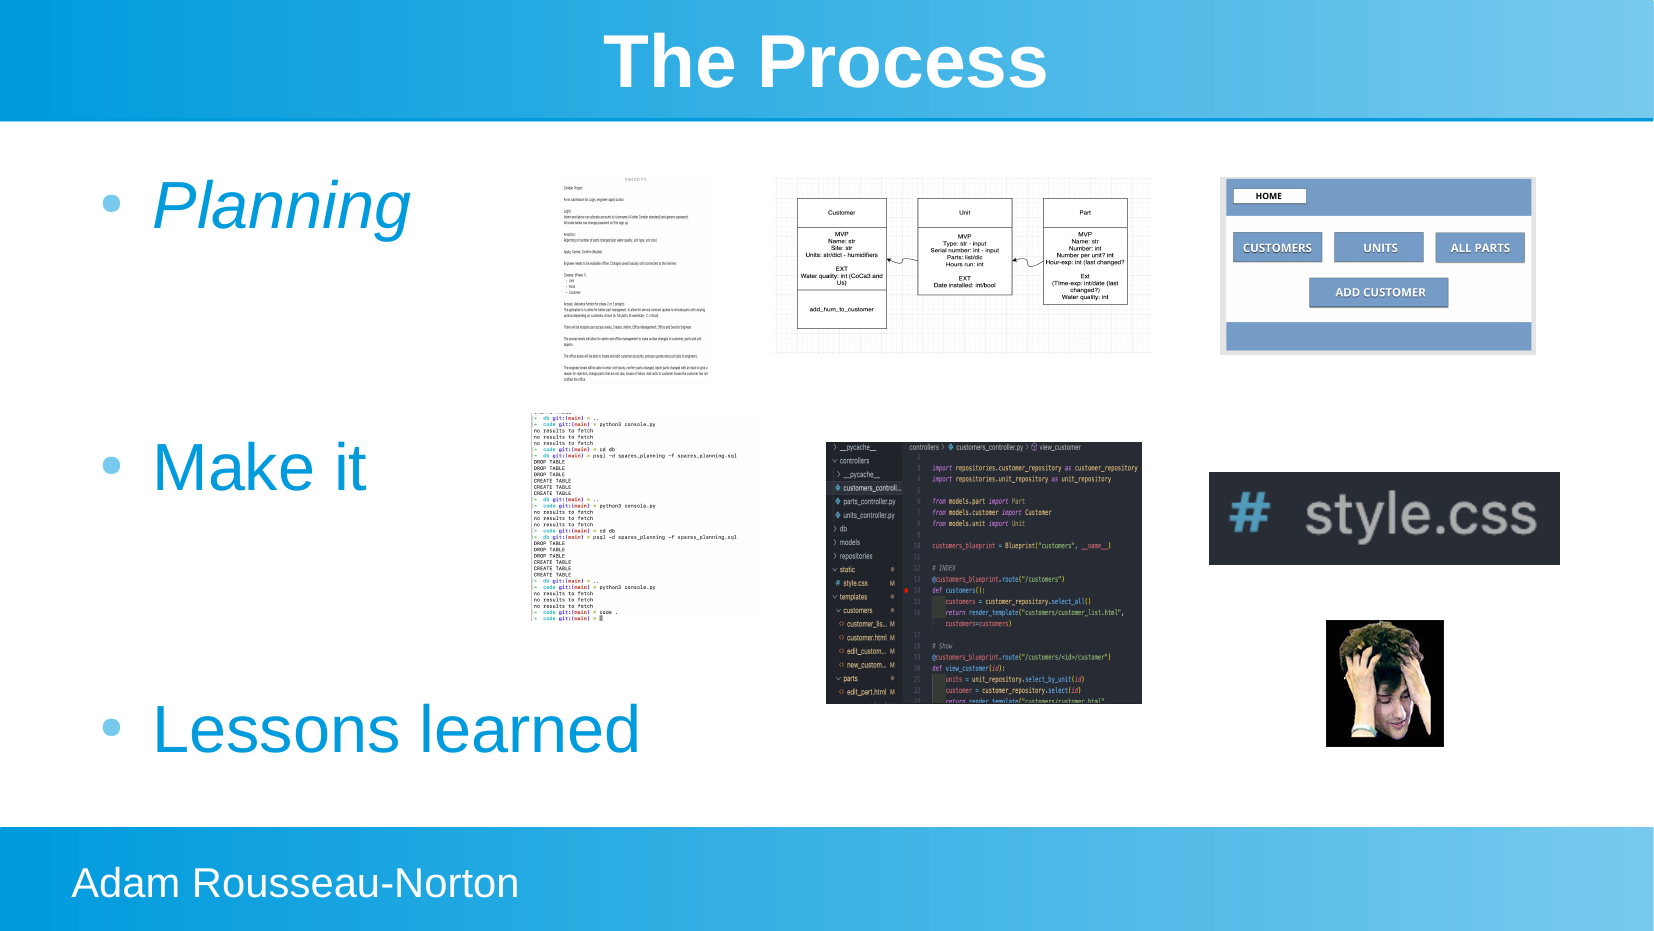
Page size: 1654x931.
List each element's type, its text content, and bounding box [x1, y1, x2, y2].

picture [1220, 177, 1536, 355]
title The Process [59, 4, 1595, 119]
picture [826, 442, 1142, 704]
picture [531, 413, 757, 621]
picture [561, 177, 710, 384]
picture [773, 177, 1152, 355]
picture [1296, 590, 1477, 771]
list Planning Make it Lessons learned [81, 168, 1618, 759]
text_box Adam Rousseau-Norton [56, 851, 825, 914]
picture [1209, 472, 1560, 565]
